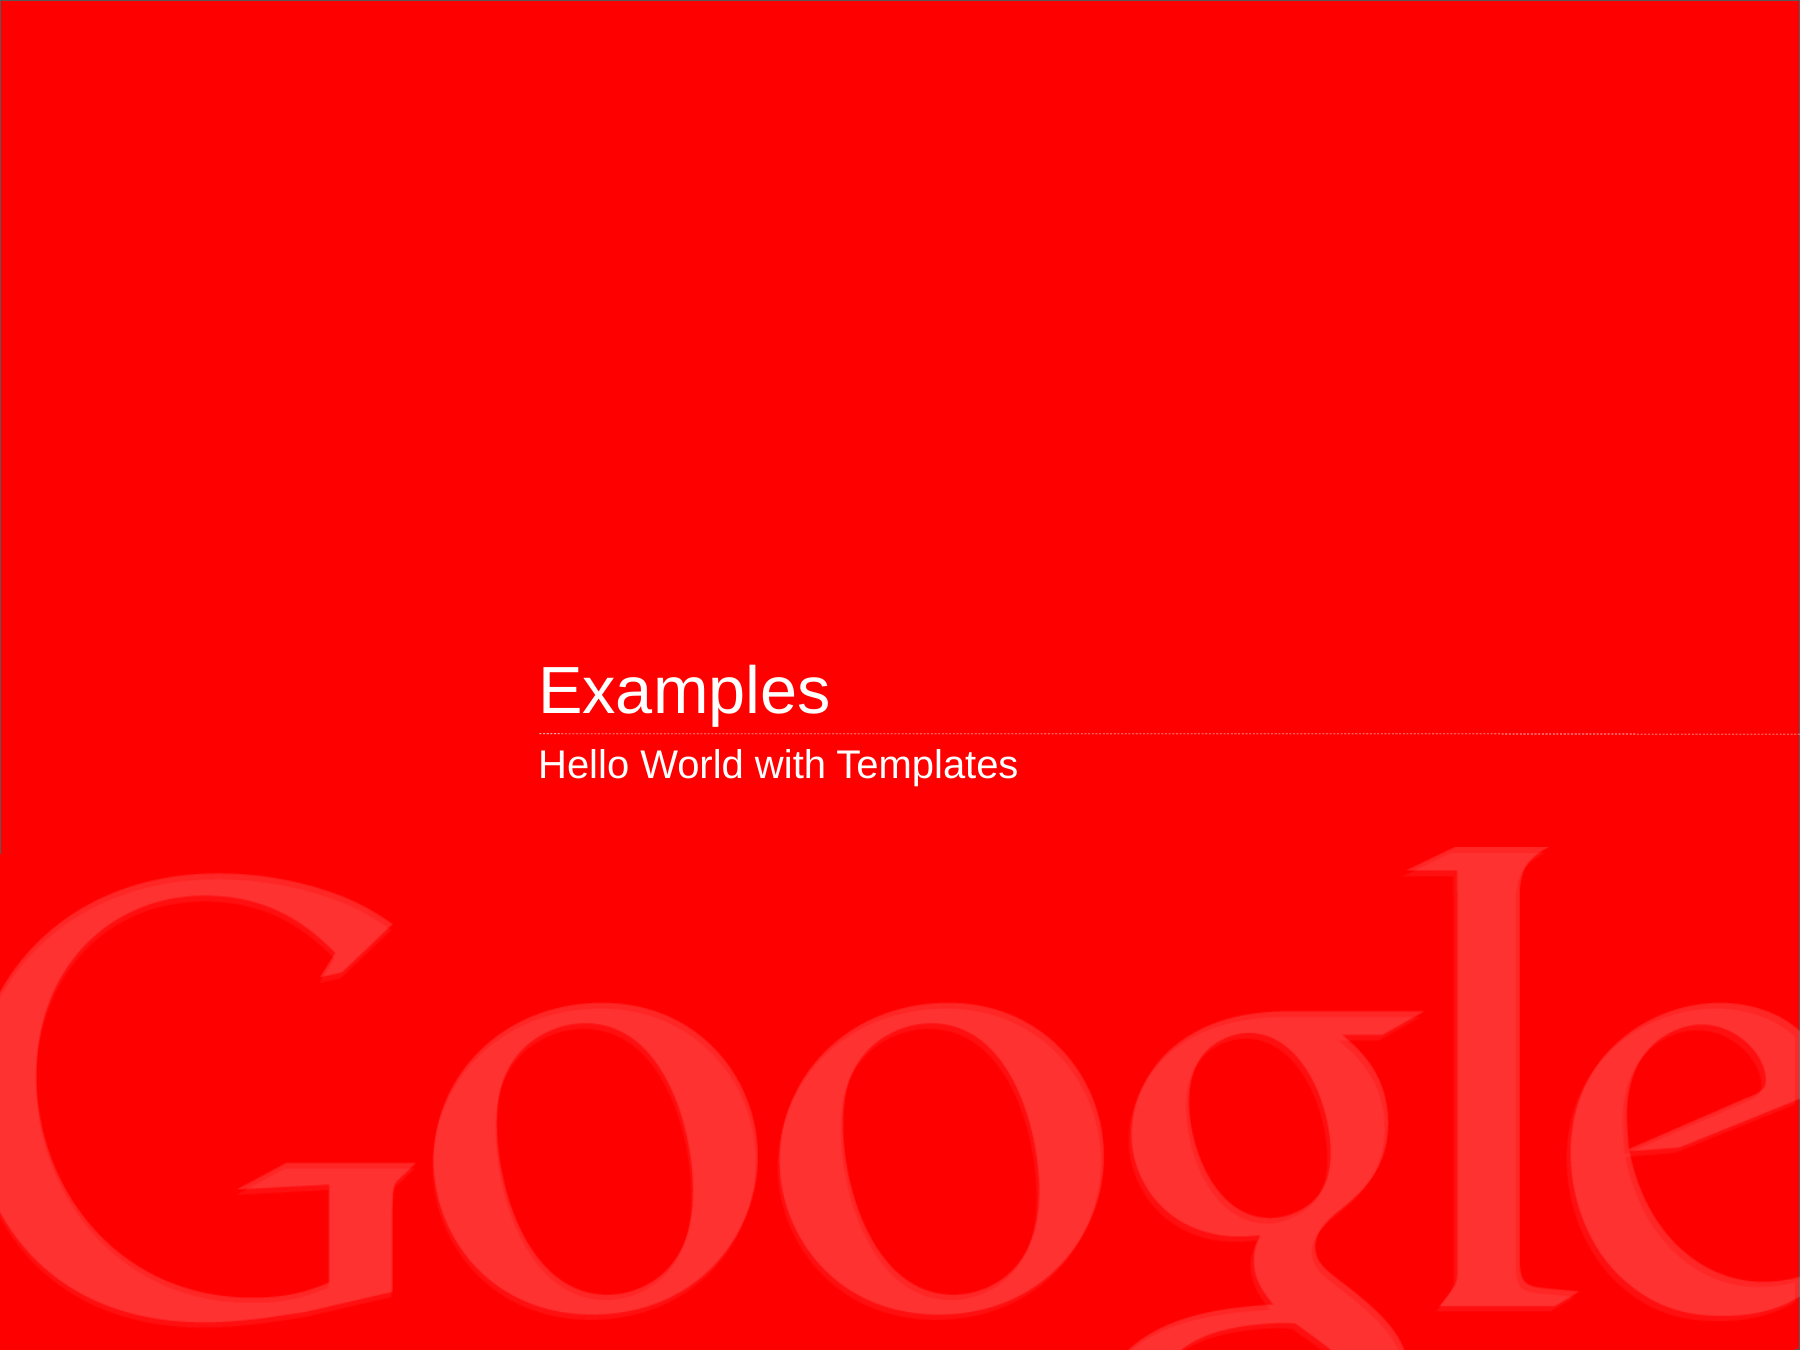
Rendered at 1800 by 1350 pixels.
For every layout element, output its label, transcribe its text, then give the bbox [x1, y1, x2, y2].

title Examples [523, 638, 1752, 734]
subtitle Hello World with Templates [523, 734, 1752, 801]
picture [0, 847, 1800, 1350]
